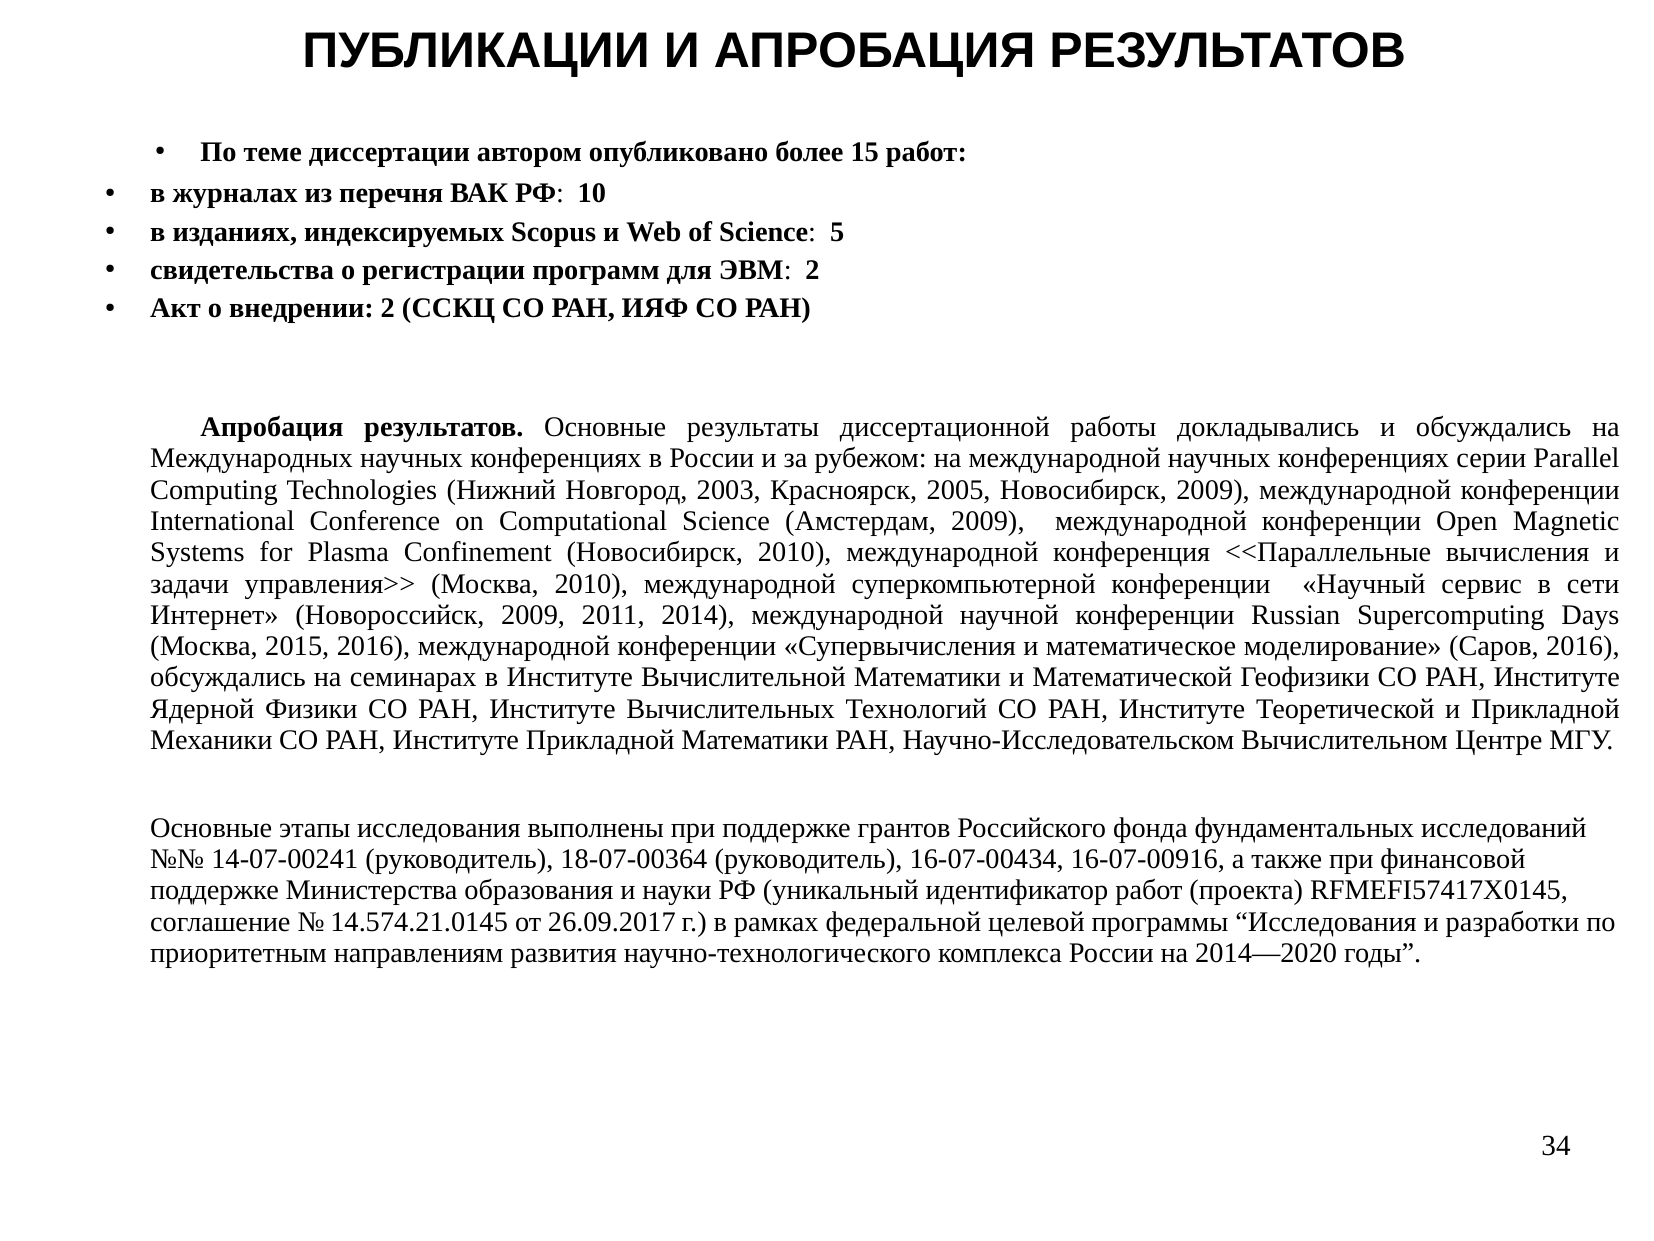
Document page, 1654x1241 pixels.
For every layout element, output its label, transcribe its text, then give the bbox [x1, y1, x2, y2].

text_box ПУБЛИКАЦИИ И АПРОБАЦИЯ РЕЗУЛЬТАТОВ [287, 15, 1441, 142]
list По теме диссертации автором опубликовано более 15 работ: в журналах из перечня ВАК РФ: 10 в изданиях, индексируемых Scopus и Web of Science: 5 свидетельства о регистрации программ для ЭВМ: 2 Акт о внедрении: 2 (ССКЦ СО РАН, ИЯФ СО РАН) Апробация результатов. Основные результаты диссертационной работы докладывались и обсуждались на Международных научных конференциях в России и за рубежом: на международной научных конференциях серии Parallel Computing Technologies (Нижний Новгород, 2003, Красноярск, 2005, Новосибирск, 2009), международной конференции International Conference on Computational Science (Амстердам, 2009), международной конференции Open Magnetic Systems for Plasma Confinement (Новосибирск, 2010), международной конференция <<Параллельные вычисления и задачи управления>> (Москва, 2010), международной суперкомпьютерной конференции «Научный сервис в сети Интернет» (Новороссийск, 2009, 2011, 2014), международной научной конференции Russian Supercomputing Days (Москва, 2015, 2016), международной конференции «Супервычисления и математическое моделирование» (Саров, 2016), обсуждались на семинарах в Институте Вычислительной Математики и Математической Геофизики СО РАН, Институте Ядерной Физики СО РАН, Институте Вычислительных Технологий СО РАН, Институте Теоретической и Прикладной Механики СО РАН, Институте Прикладной Математики РАН, Научно-Исследовательском Вычислительном Центре МГУ. Основные этапы исследования выполнены при поддержке грантов Российского фонда фундаментальных исследований №№ 14-07-00241 (руководитель), 18-07-00364 (руководитель), 16-07-00434, 16-07-00916, а также при финансовой поддержке Министерства образования и науки РФ (уникальный идентификатор работ (проекта) RFMEFI57417X0145, соглашение № 14.574.21.0145 от 26.09.2017 г.) в рамках федеральной целевой программы “Исследования и разработки по приоритетным направлениям развития научно-технологического комплекса России на 2014—2020 годы”. [90, 135, 1621, 991]
